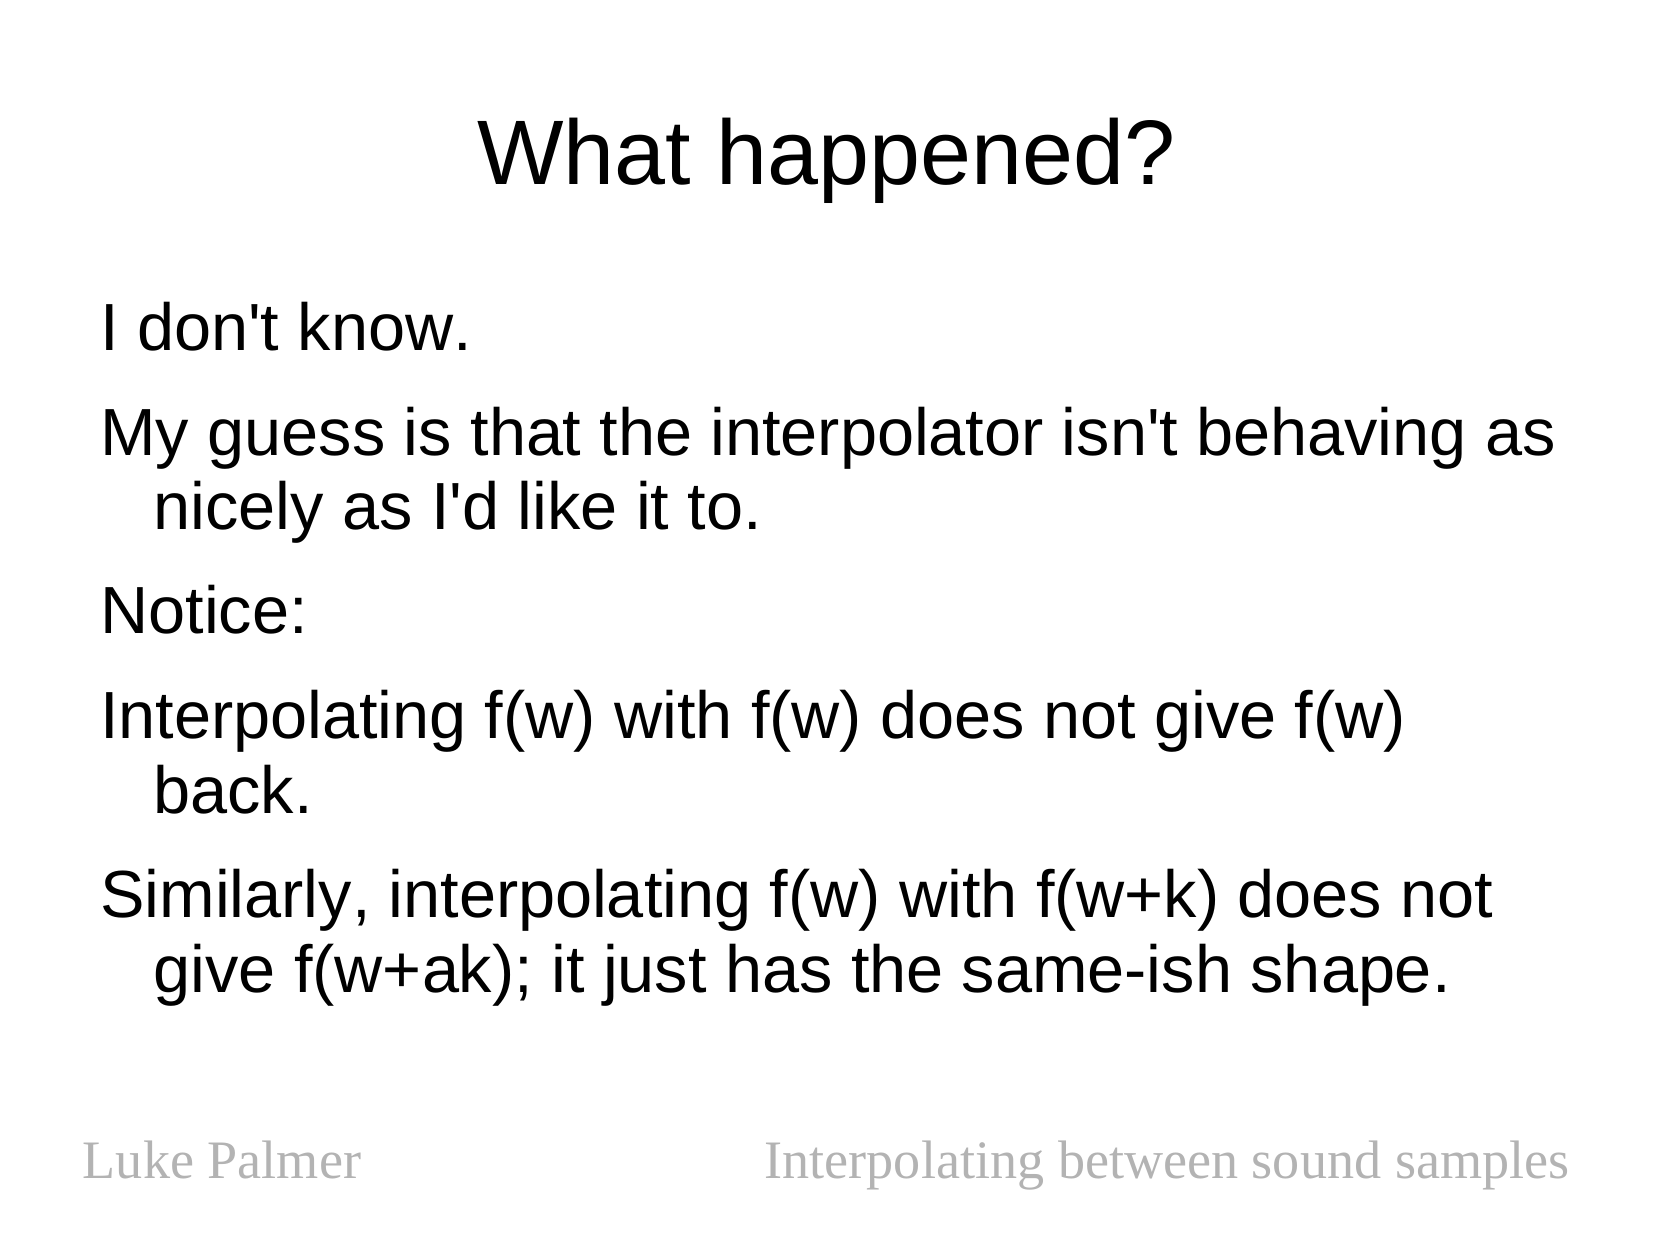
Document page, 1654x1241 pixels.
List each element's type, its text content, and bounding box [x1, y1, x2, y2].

title What happened? [82, 49, 1571, 257]
list I don't know. My guess is that the interpolator isn't behaving as nicely as I'd like it to. Notice: Interpolating f(w) with f(w) does not give f(w) back. Similarly, interpolating f(w) with f(w+k) does not give f(w+ak); it just has the same-ish shape. [82, 290, 1571, 1109]
